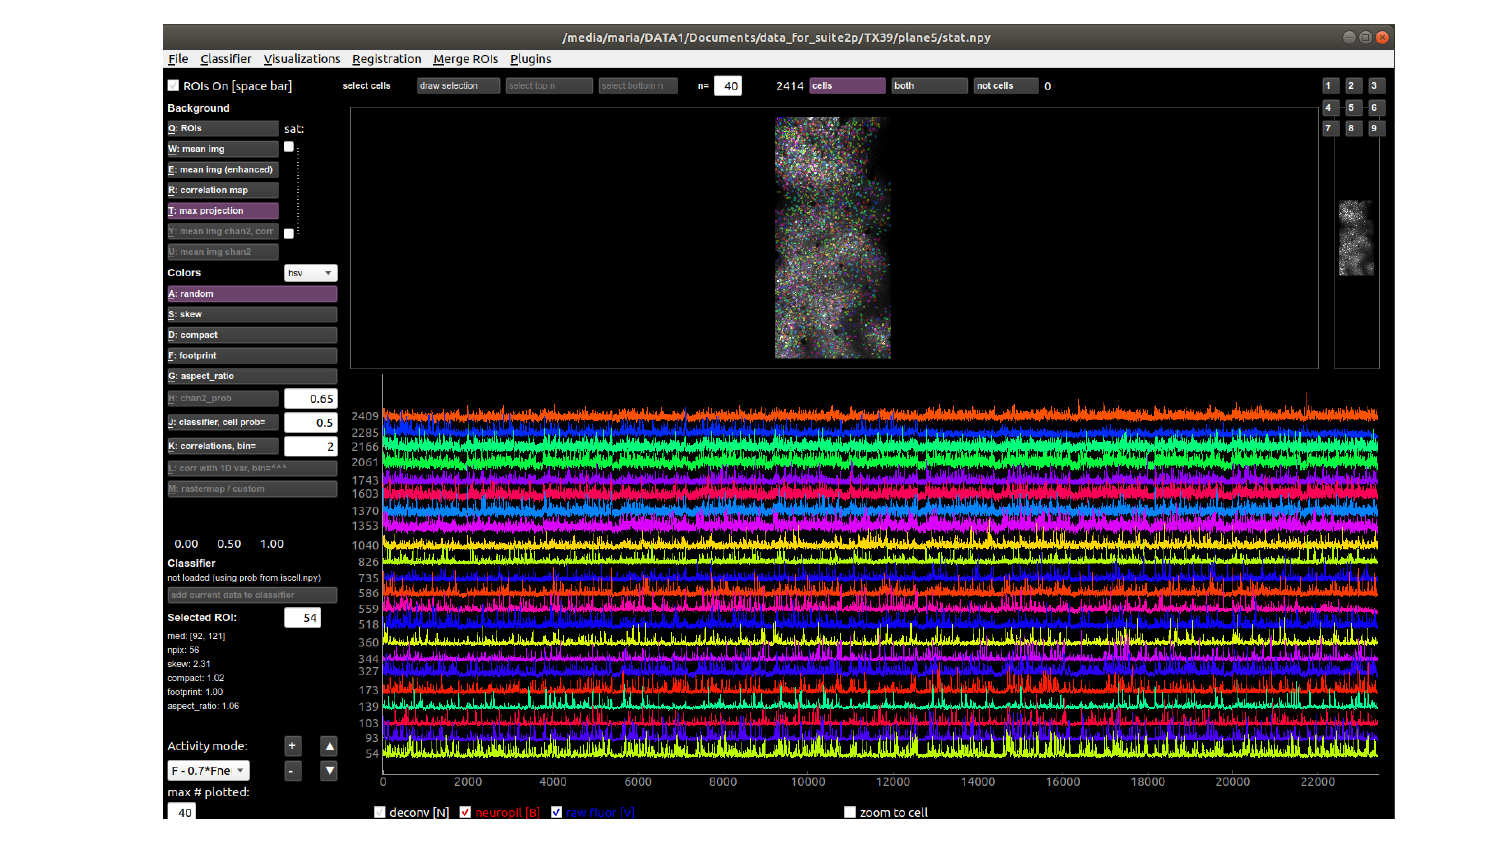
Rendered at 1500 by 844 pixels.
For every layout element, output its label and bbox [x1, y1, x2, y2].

picture [163, 24, 1395, 819]
